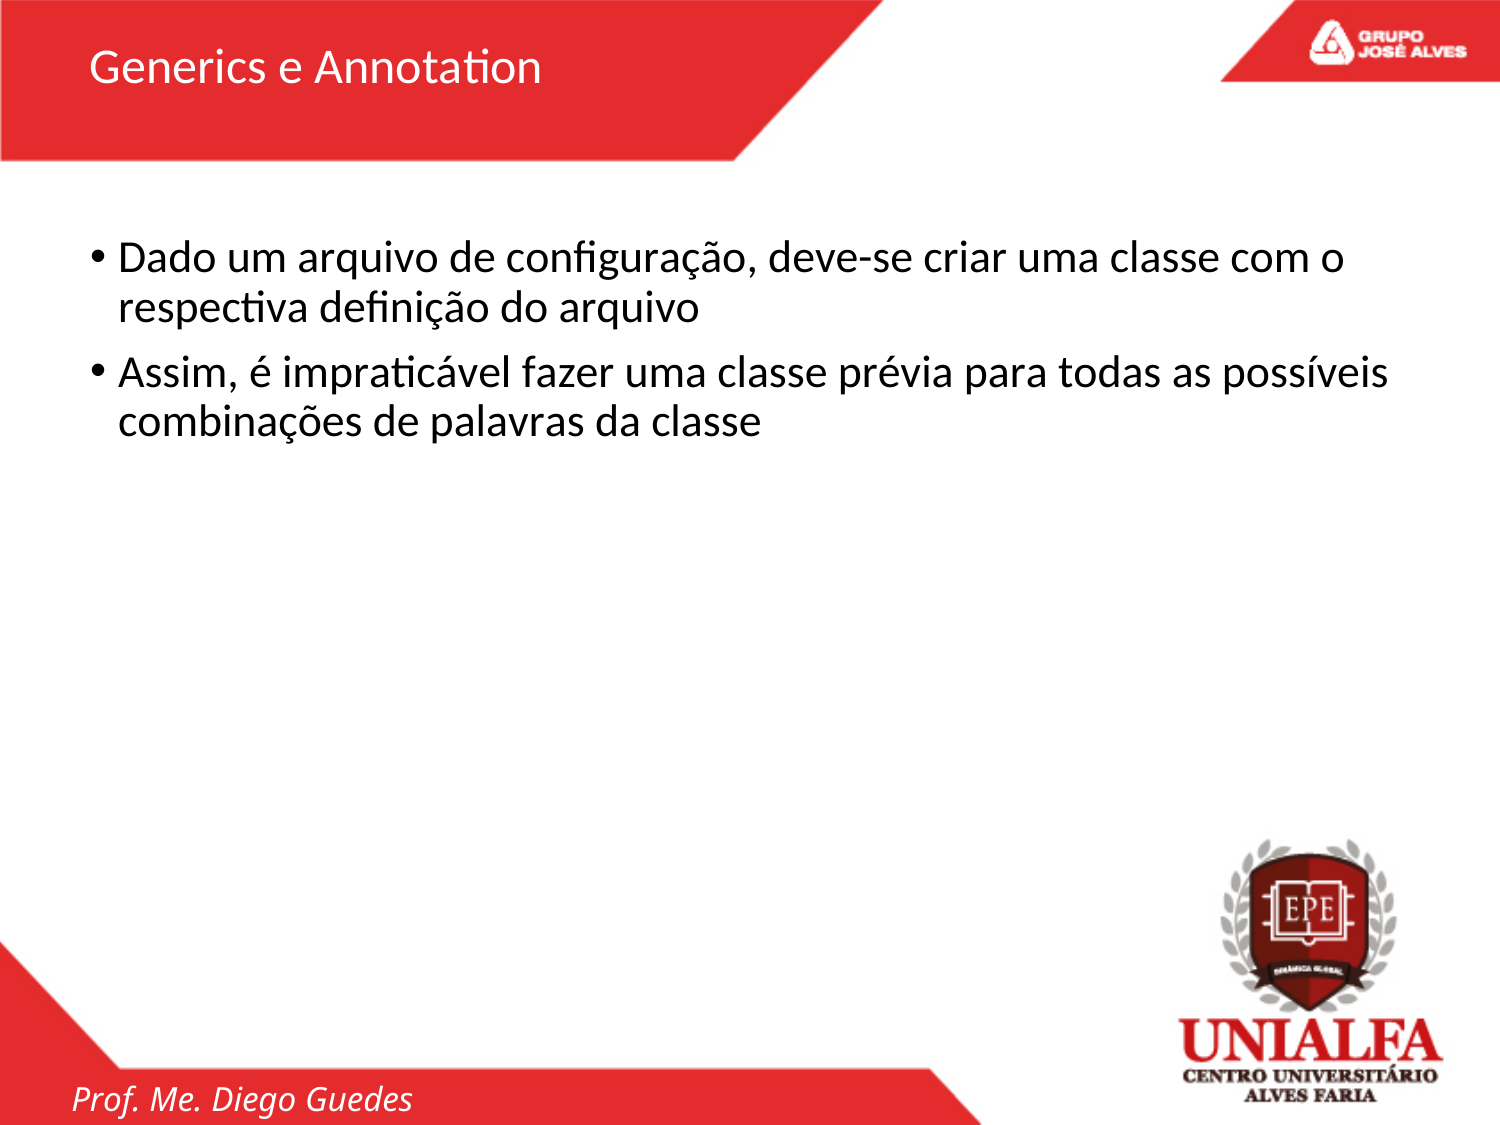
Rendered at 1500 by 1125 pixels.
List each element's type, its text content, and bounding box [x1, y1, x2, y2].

text_box Prof. Me. Diego Guedes [56, 1070, 711, 1125]
list Dado um arquivo de configuração, deve-se criar uma classe com o respectiva definição do arquivo Assim, é impraticável fazer uma classe prévia para todas as possíveis combinações de palavras da classe [75, 225, 1426, 933]
text_box Generics e Annotation [75, 25, 805, 101]
picture [0, 0, 1500, 1125]
